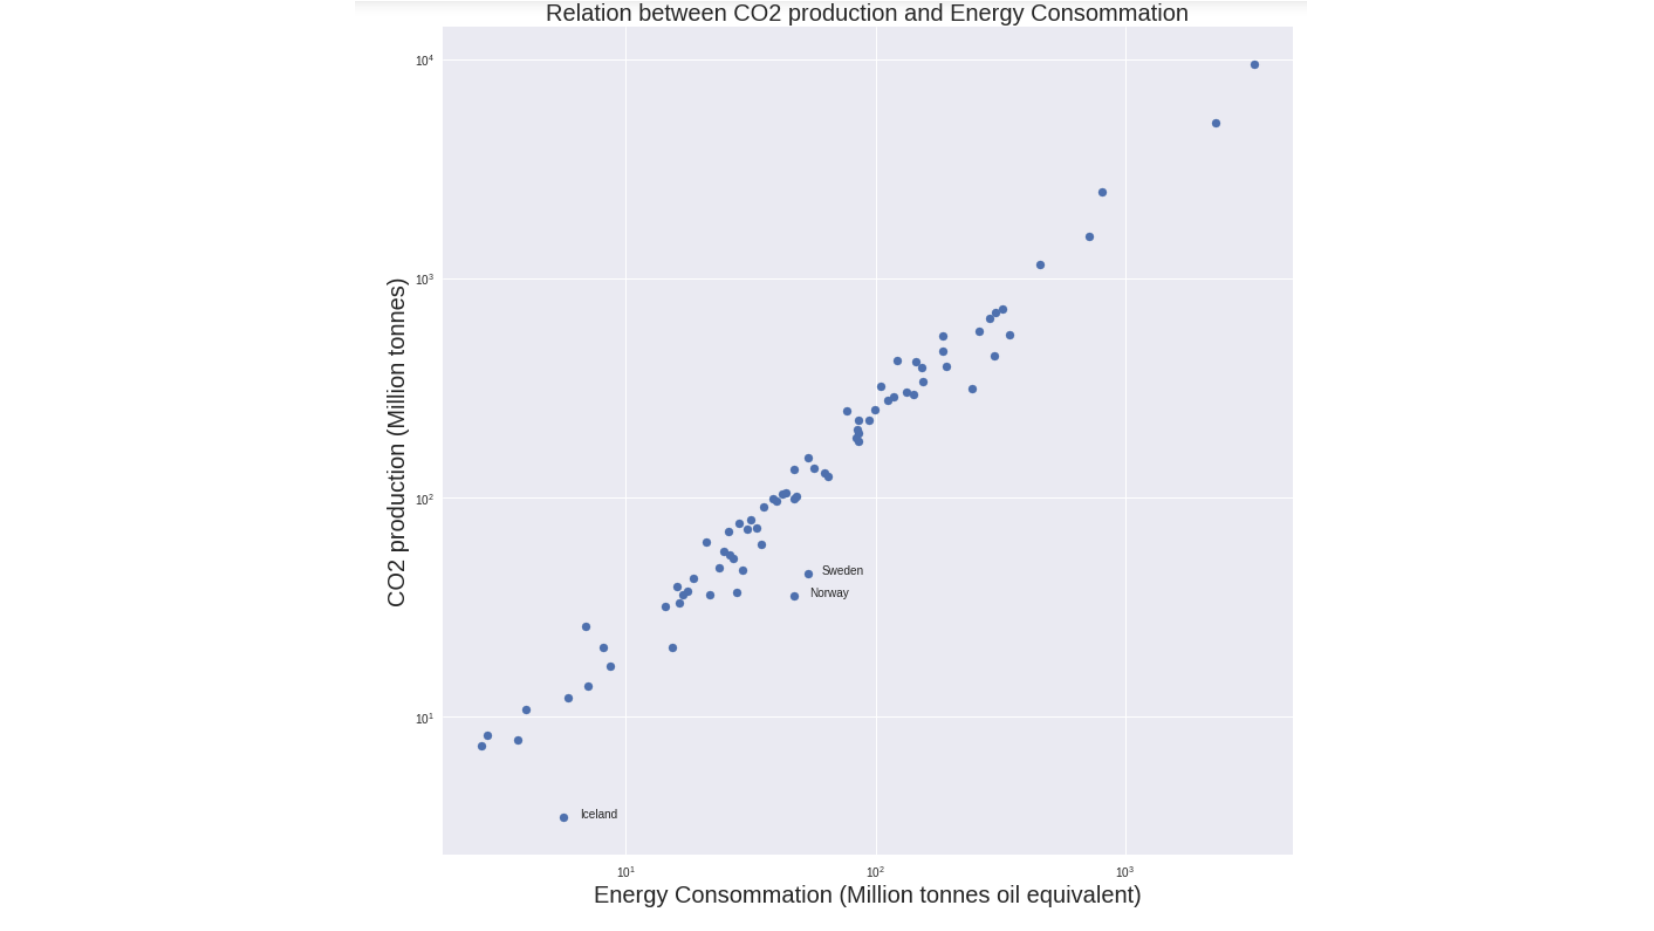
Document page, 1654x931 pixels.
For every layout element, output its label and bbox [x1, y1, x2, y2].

picture [355, 1, 1307, 931]
